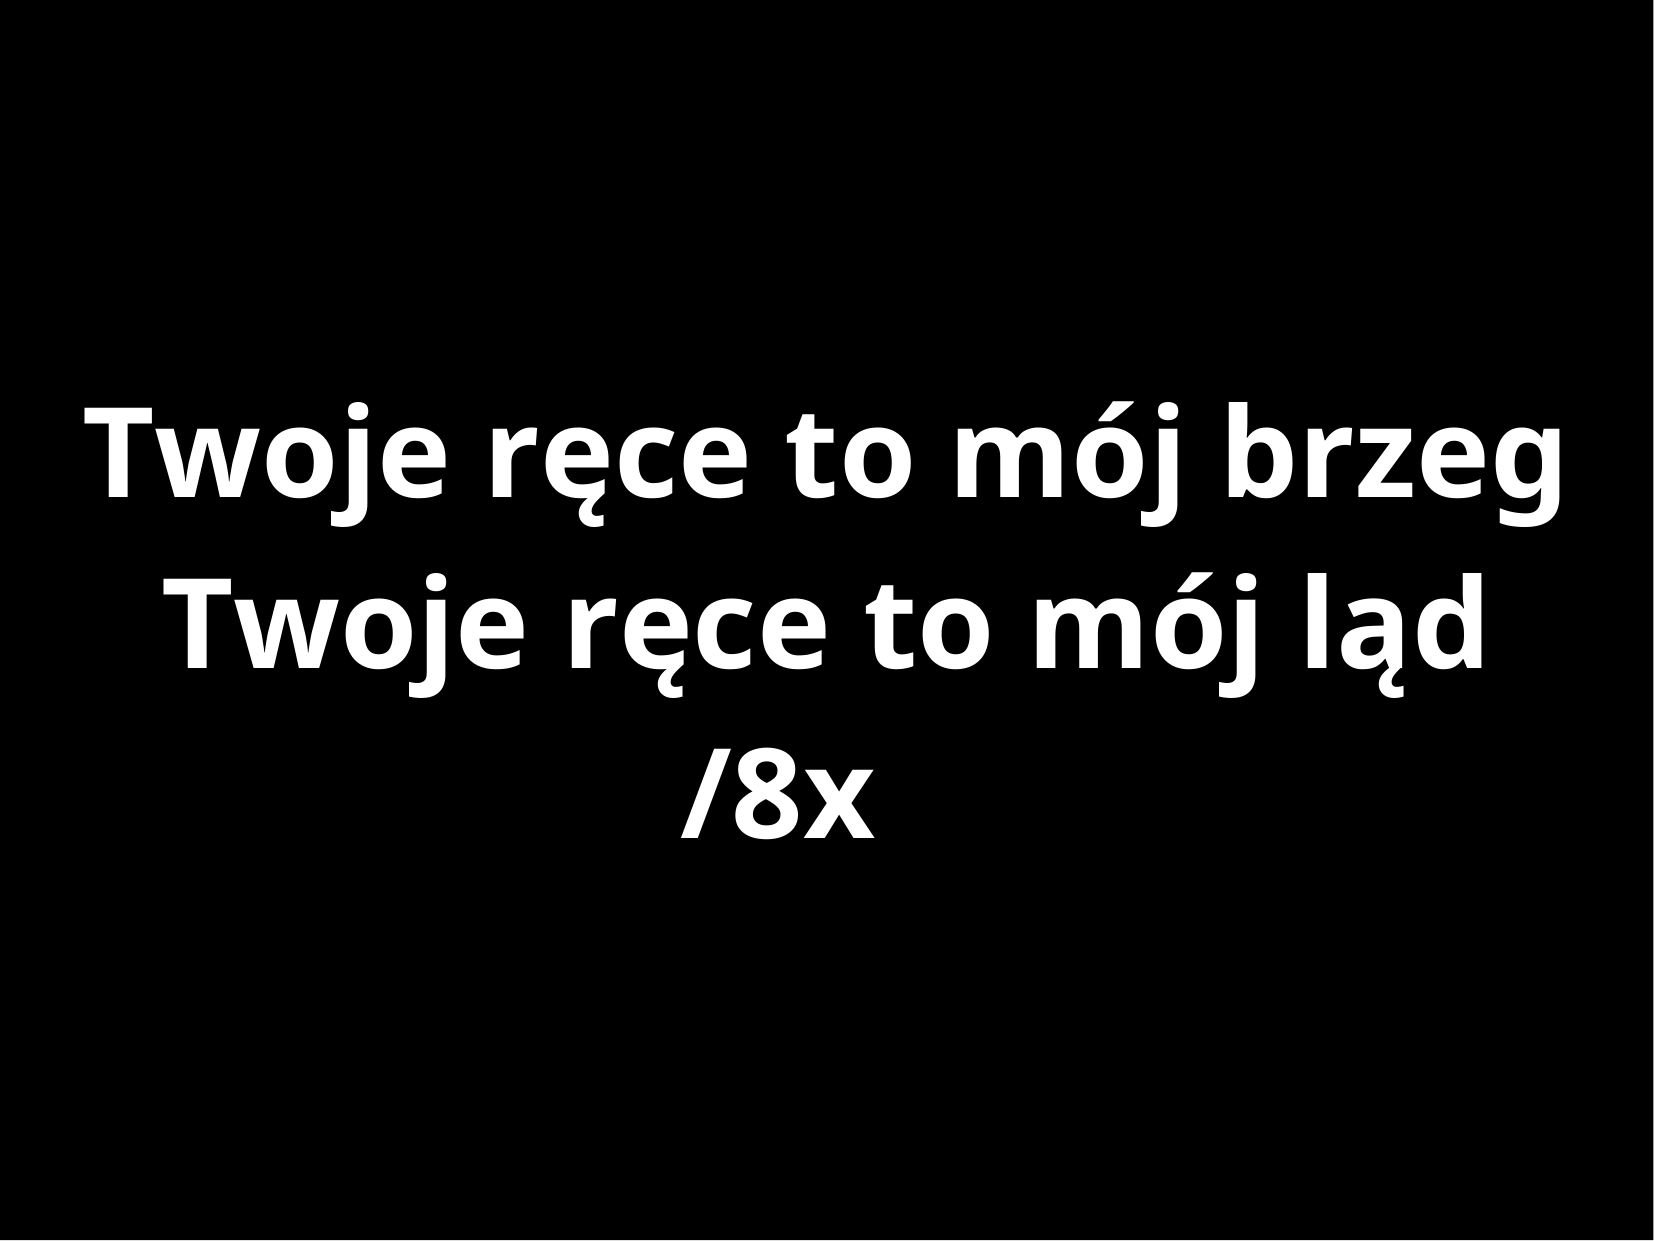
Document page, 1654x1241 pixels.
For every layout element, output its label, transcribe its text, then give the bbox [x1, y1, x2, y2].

title Twoje ręce to mój brzeg Twoje ręce to mój ląd /8x [0, 0, 1654, 1241]
